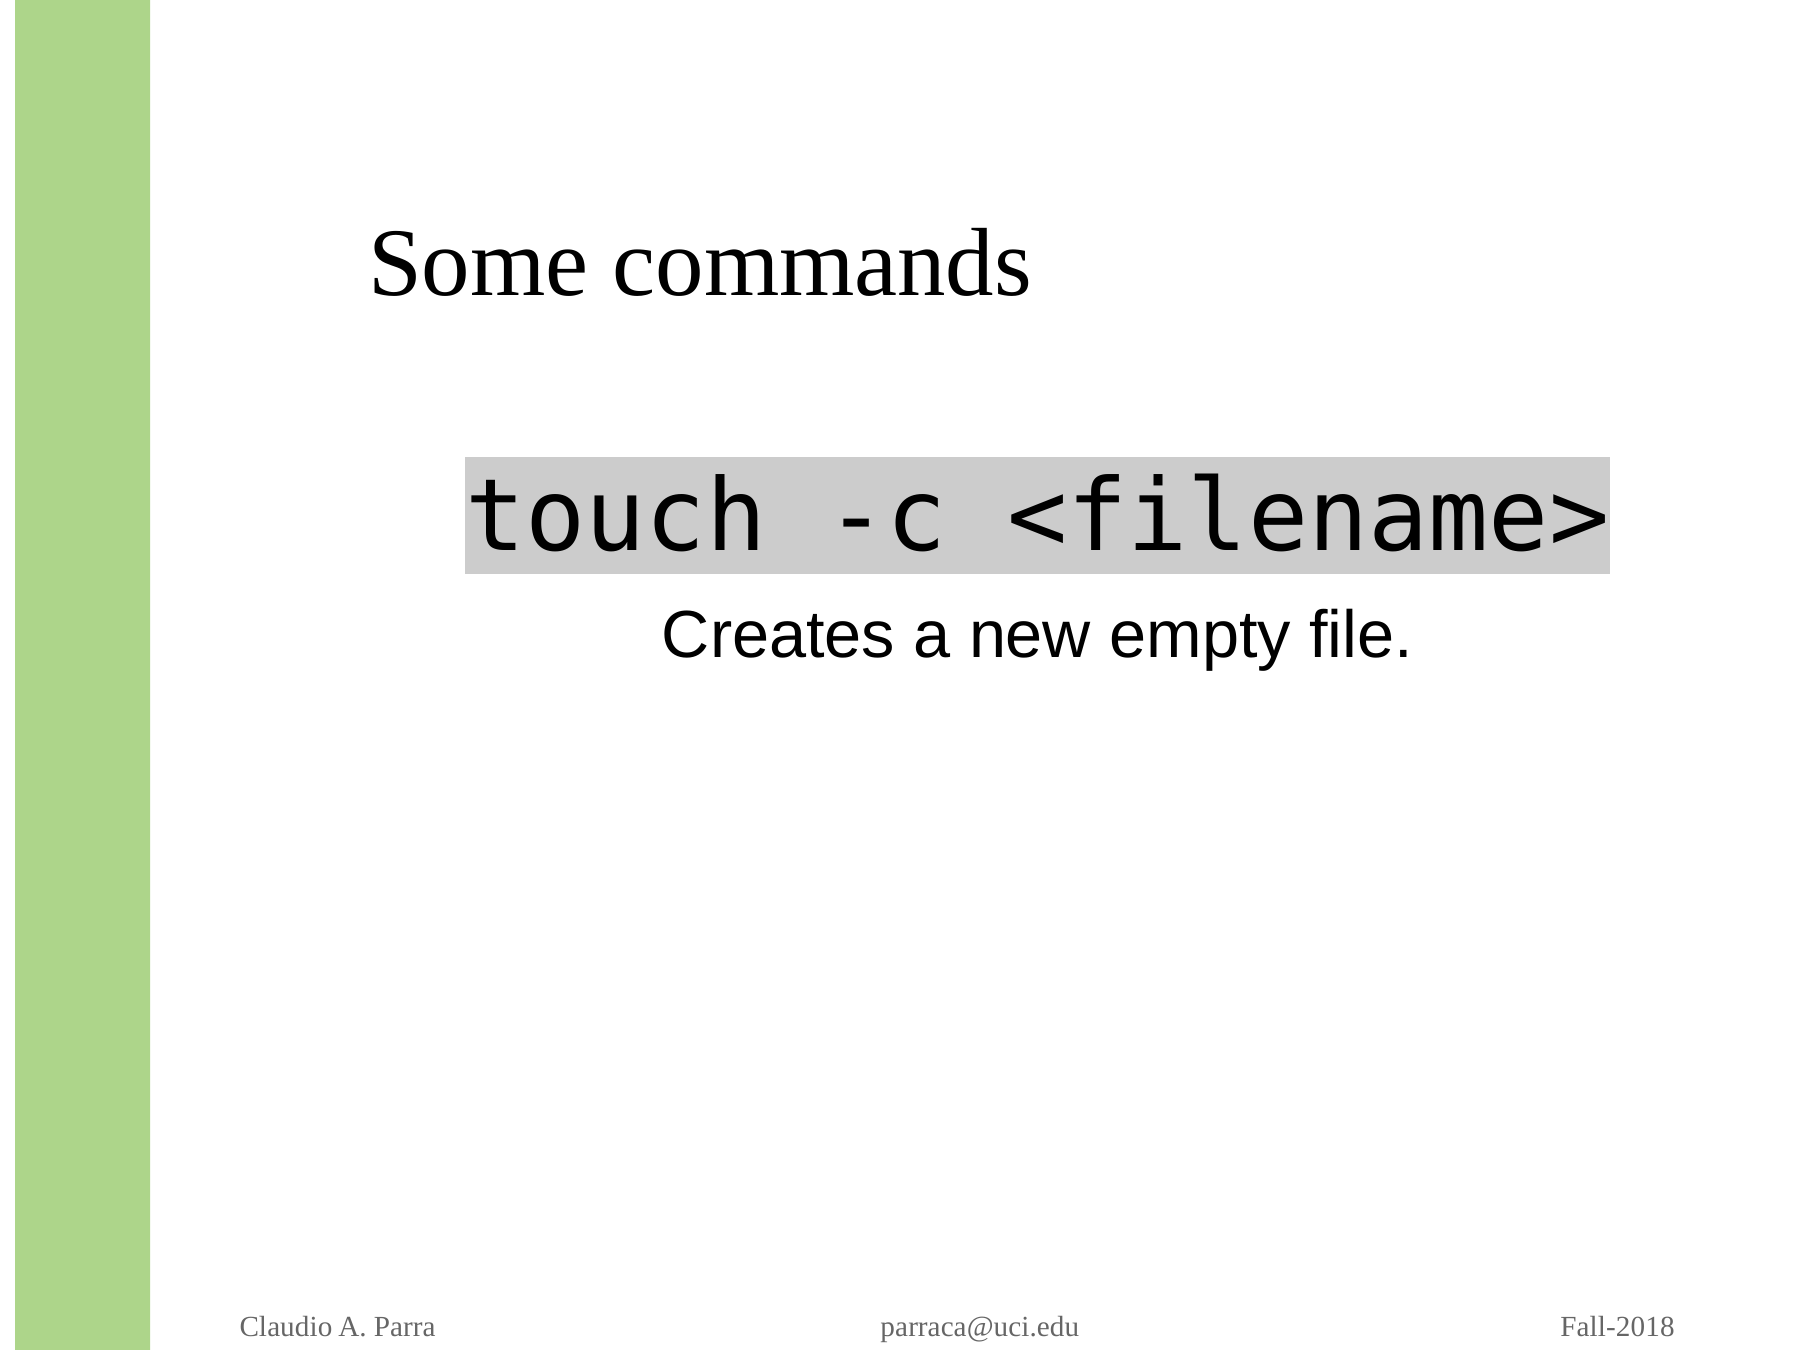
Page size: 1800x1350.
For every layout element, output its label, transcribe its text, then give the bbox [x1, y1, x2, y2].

subtitle Some commands [368, 101, 1531, 424]
text_box touch -c <filename> Creates a new empty file. [360, 449, 1681, 877]
